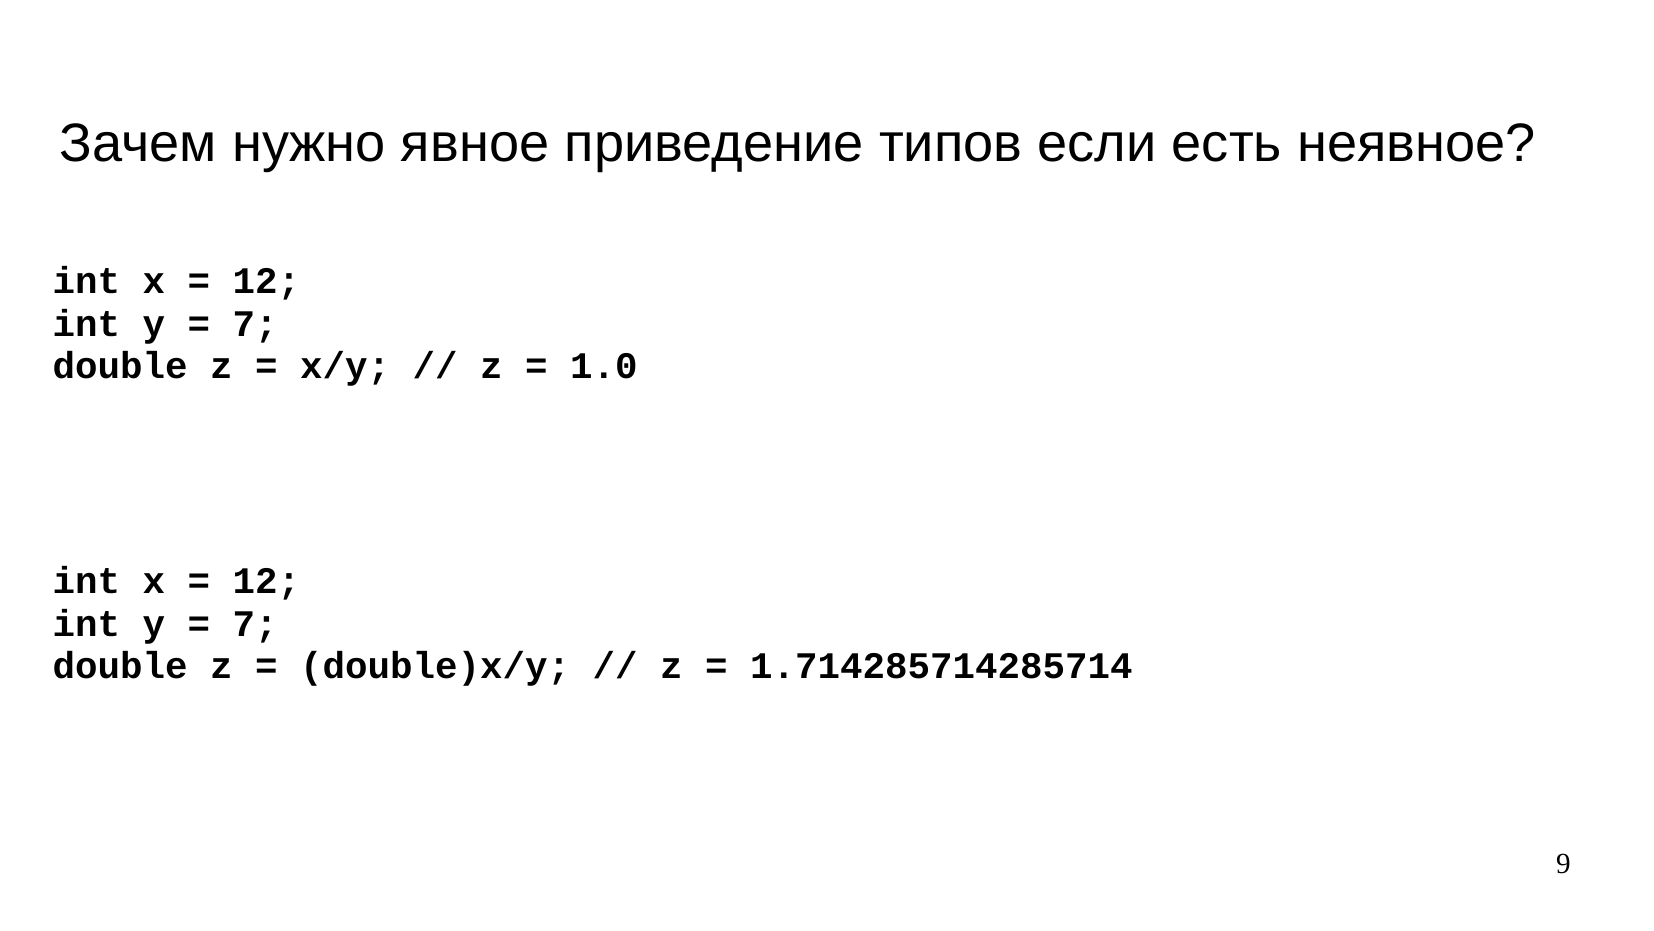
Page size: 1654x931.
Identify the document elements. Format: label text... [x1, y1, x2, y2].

text_box int x = 12; int y = 7; double z = x/y; // z = 1.0 [37, 255, 1561, 421]
text_box int x = 12; int y = 7; double z = (double)x/y; // z = 1.714285714285714 [37, 555, 1561, 721]
text_box Зачем нужно явное приведение типов если есть неявное? [45, 105, 1621, 196]
